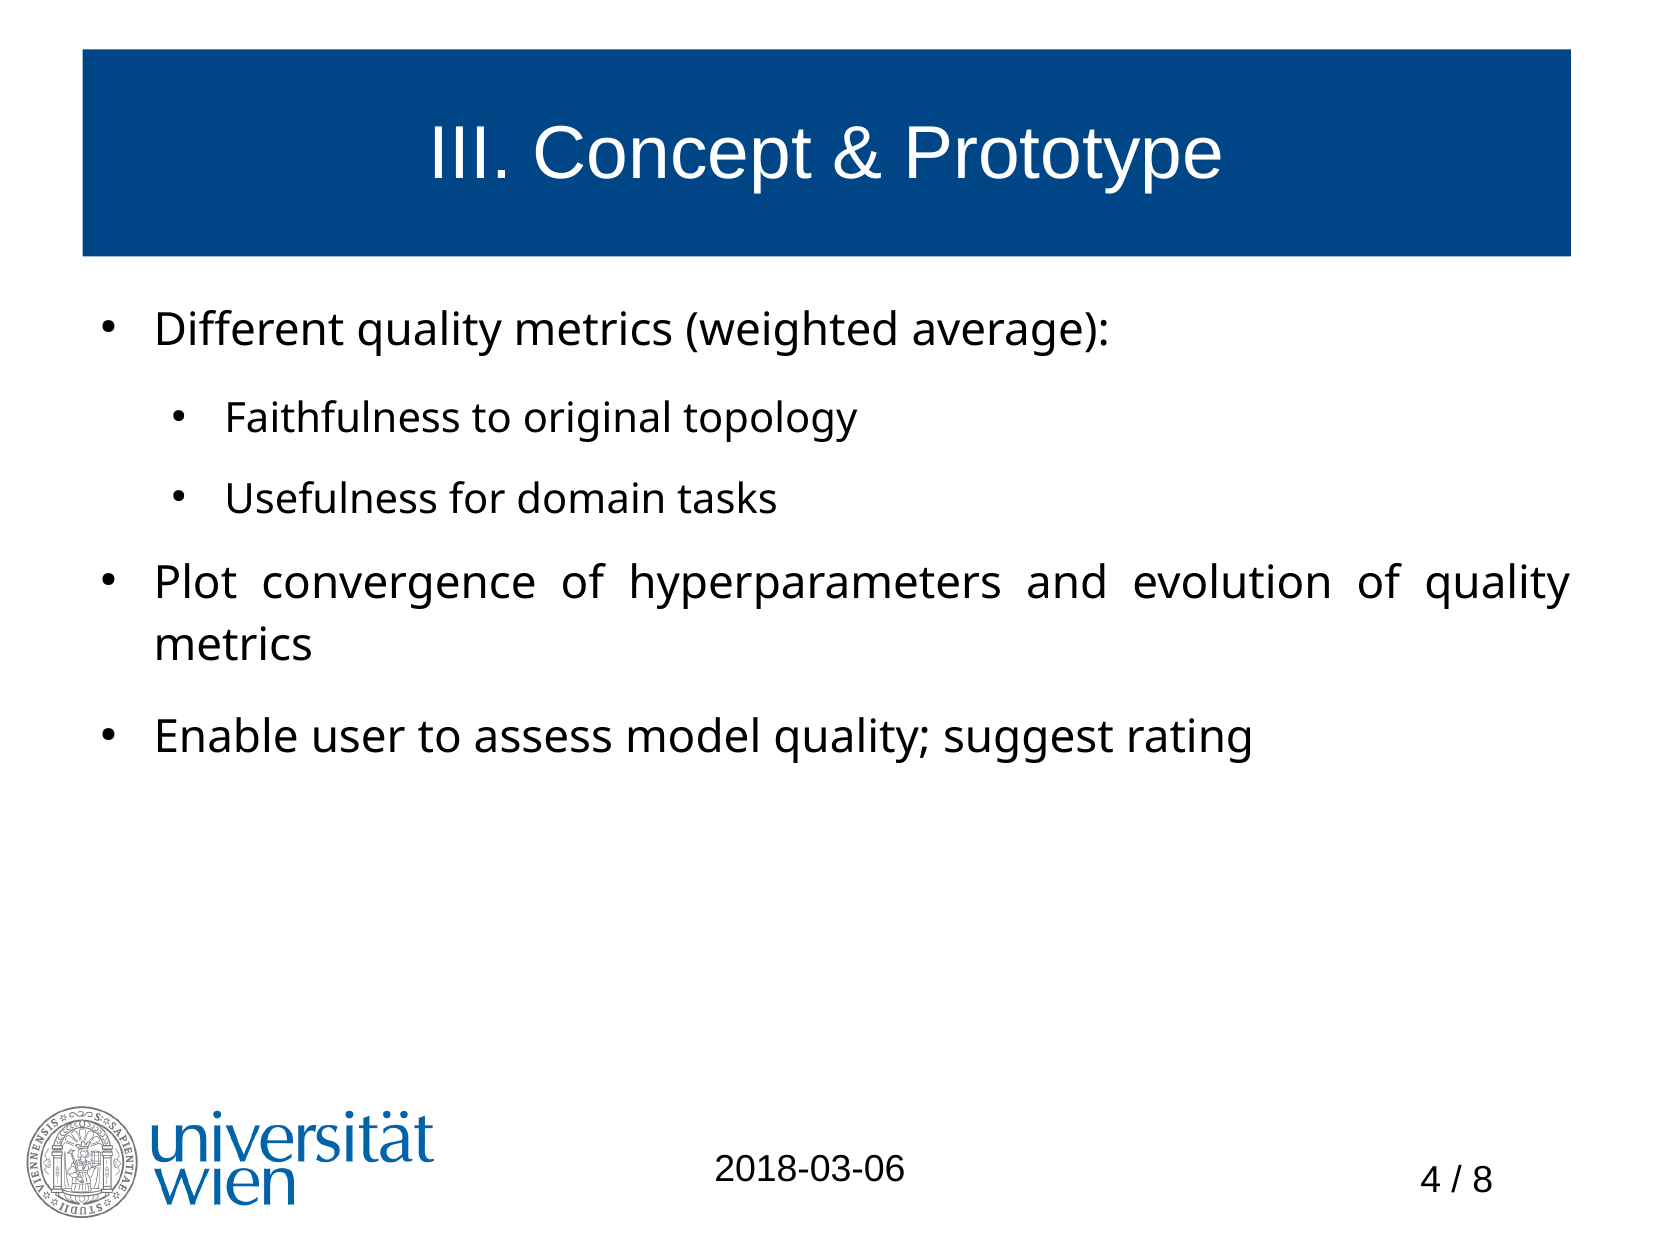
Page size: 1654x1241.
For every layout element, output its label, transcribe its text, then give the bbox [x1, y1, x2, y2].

list Different quality metrics (weighted average): Faithfulness to original topology Usefulness for domain tasks Plot convergence of hyperparameters and evolution of quality metrics Enable user to assess model quality; suggest rating [82, 296, 1571, 1115]
title III. Concept & Prototype [82, 49, 1571, 257]
picture [23, 1104, 438, 1221]
